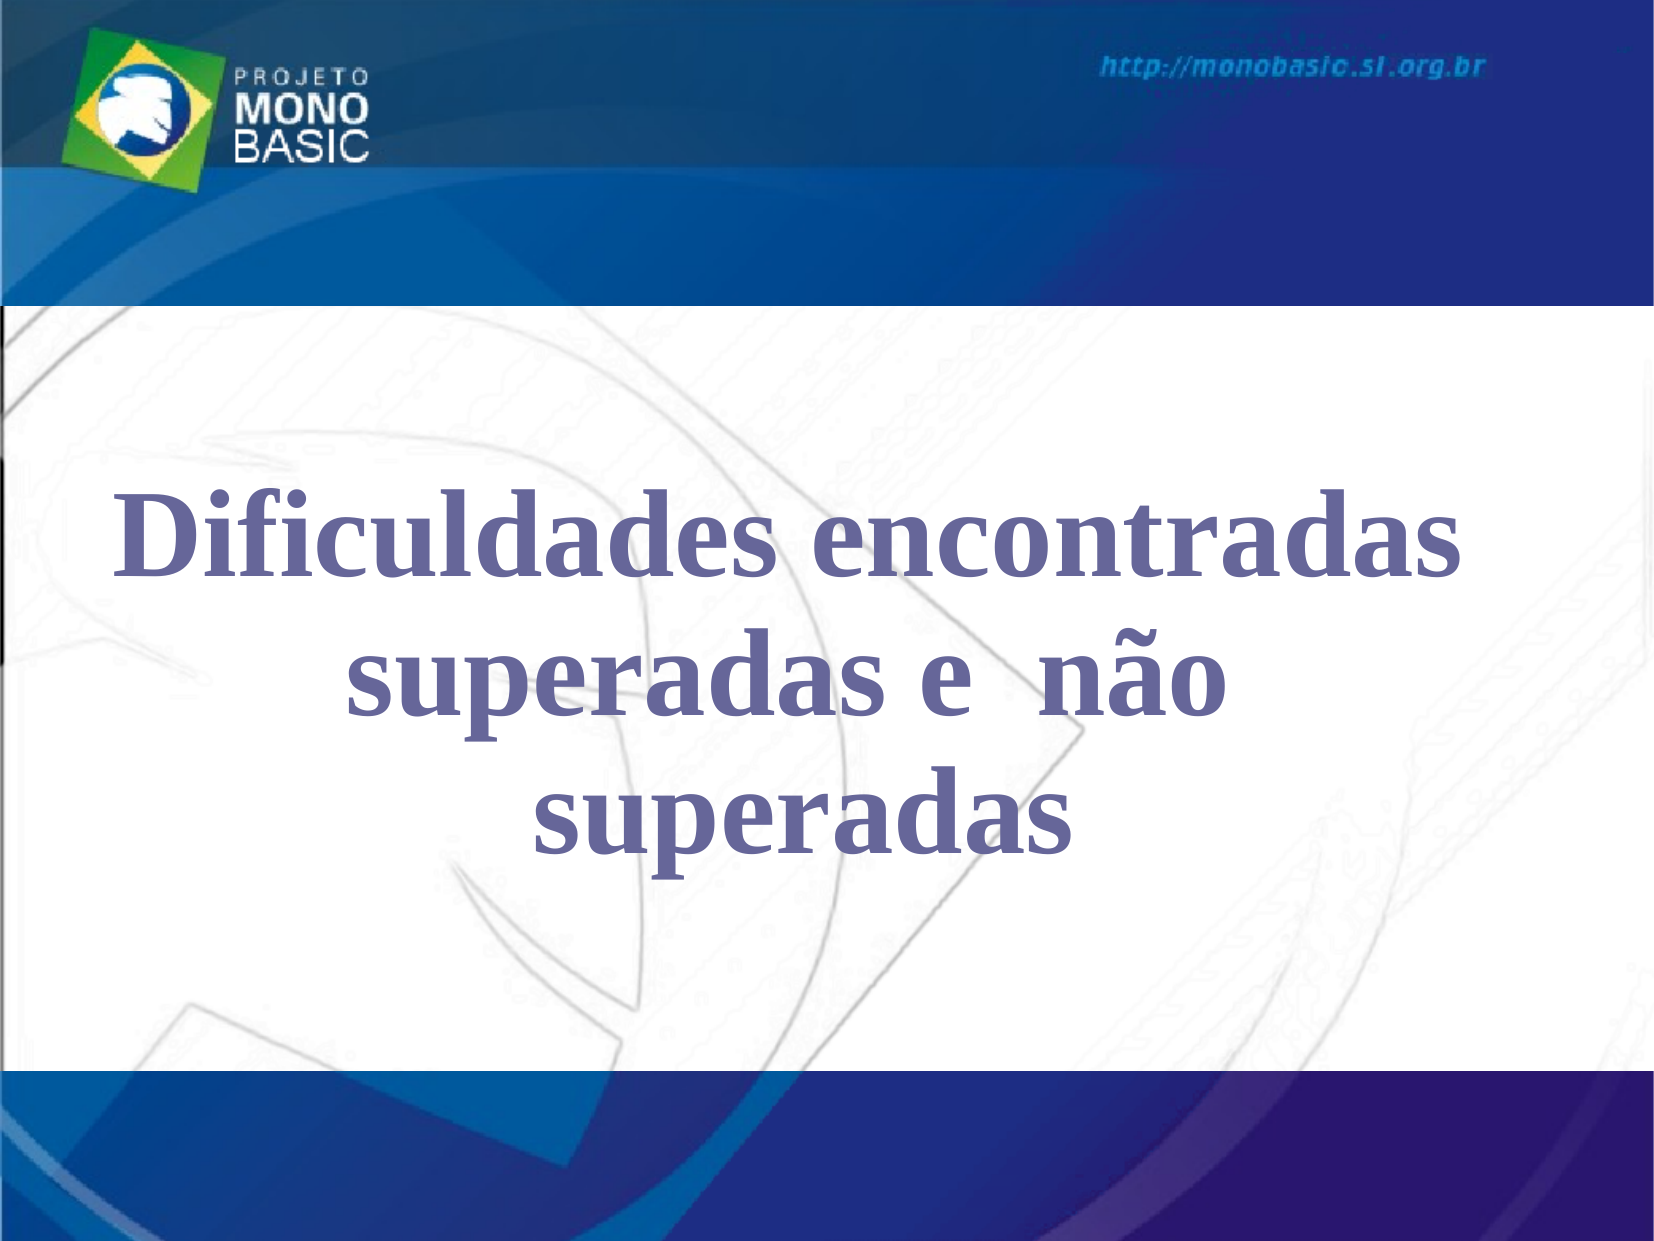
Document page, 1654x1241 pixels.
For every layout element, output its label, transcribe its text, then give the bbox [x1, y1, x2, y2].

picture [0, 0, 1654, 1241]
title Dificuldades encontradas superadas e não superadas [97, 428, 1510, 918]
